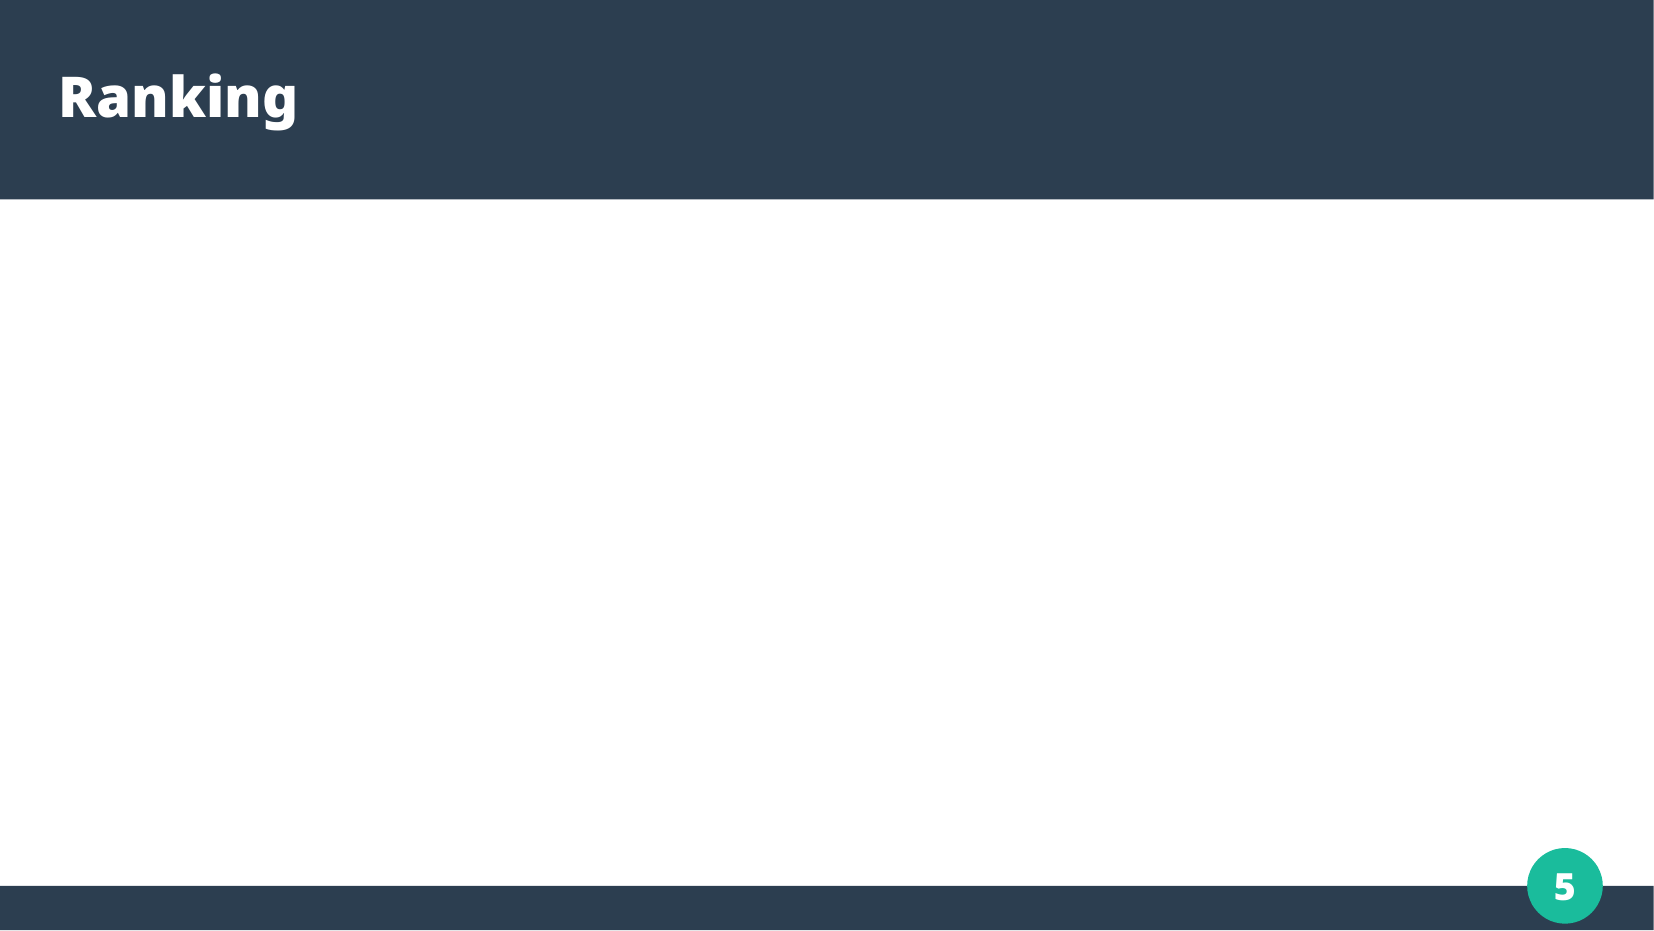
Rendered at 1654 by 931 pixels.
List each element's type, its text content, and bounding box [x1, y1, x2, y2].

title Ranking [59, 37, 1595, 155]
